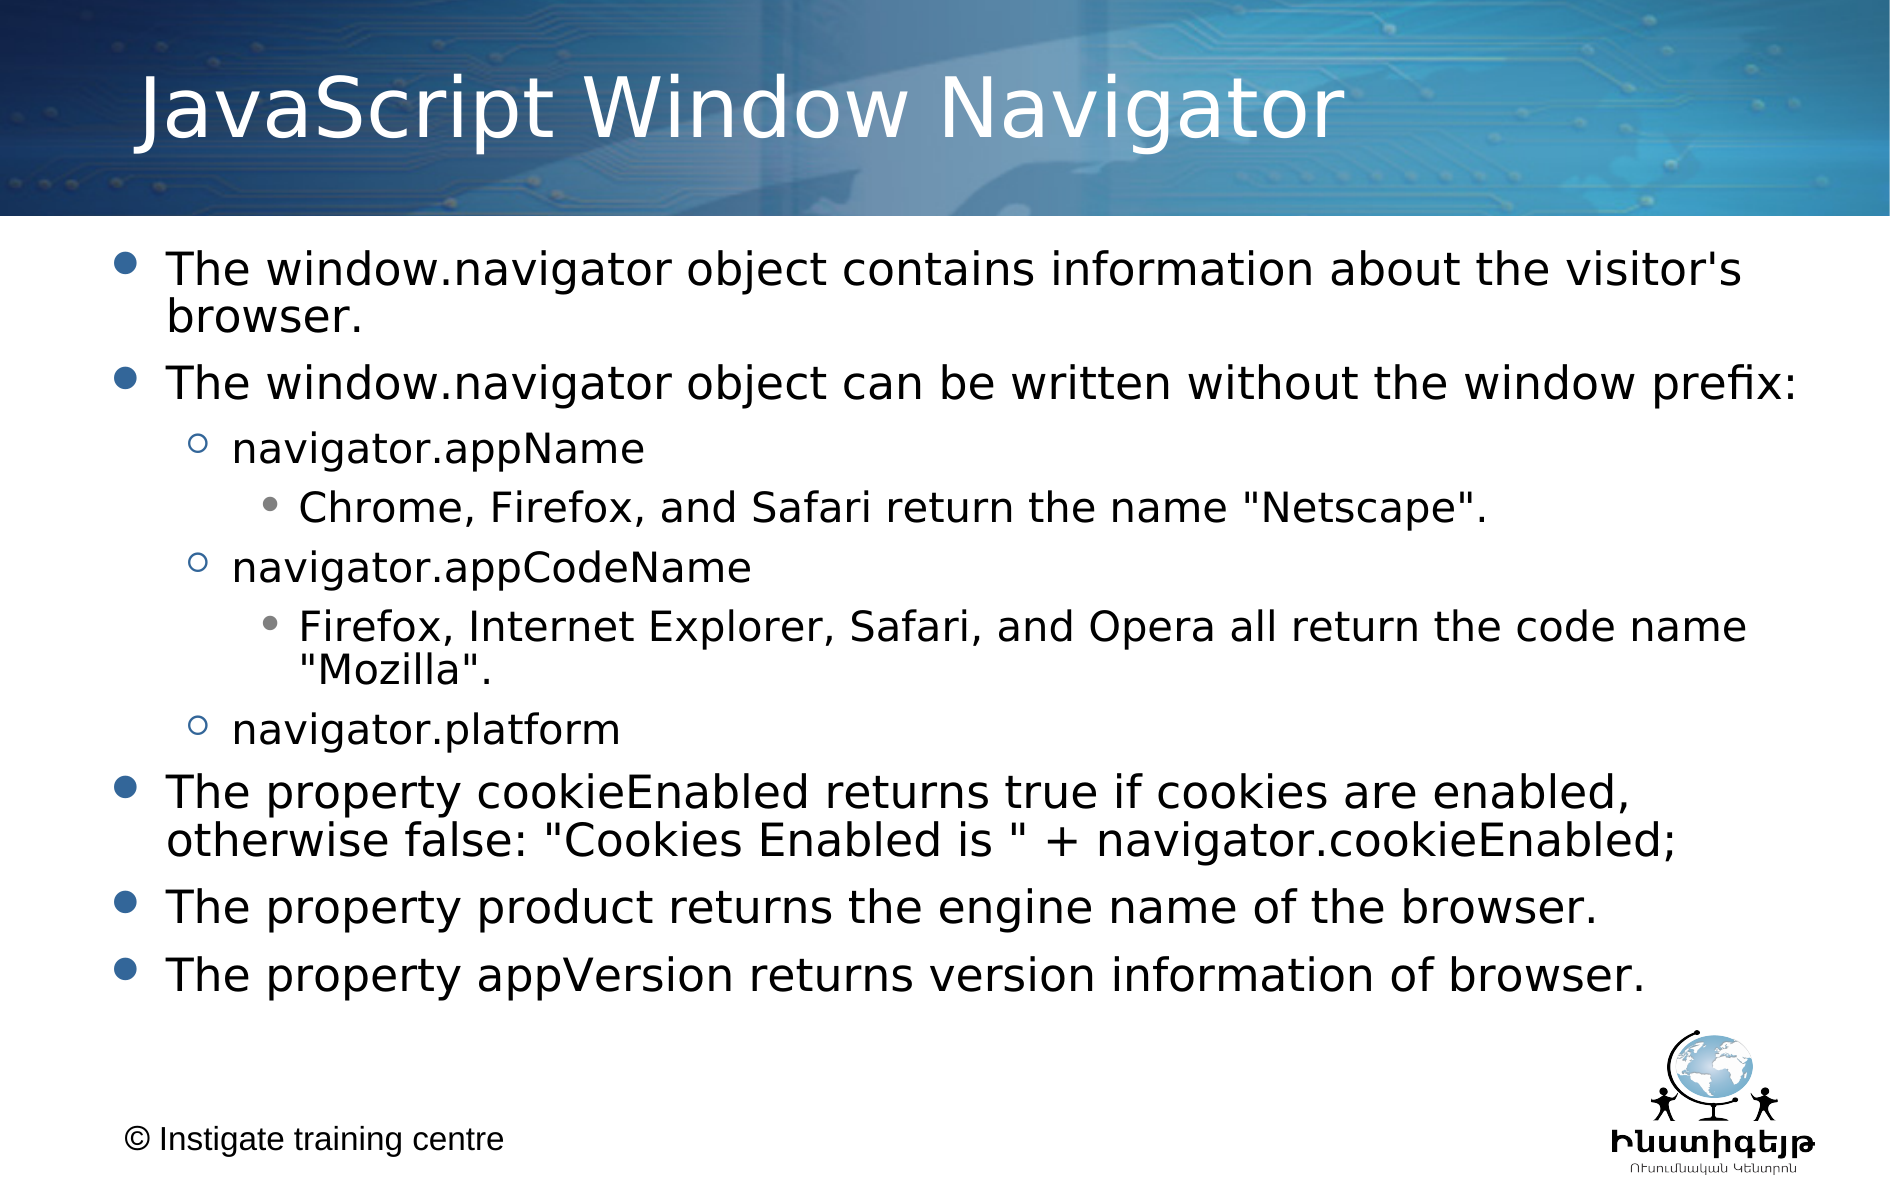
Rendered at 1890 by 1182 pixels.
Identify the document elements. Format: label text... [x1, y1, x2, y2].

picture [0, 0, 1890, 216]
picture [1612, 1030, 1815, 1175]
list The window.navigator object contains information about the visitor's browser. The window.navigator object can be written without the window prefix: navigator.appName Chrome, Firefox, and Safari return the name "Netscape". navigator.appCodeName Firefox, Internet Explorer, Safari, and Opera all return the code name "Mozilla". navigator.platform The property cookieEnabled returns true if cookies are enabled, otherwise false: "Cookies Enabled is " + navigator.cookieEnabled; The property product returns the engine name of the browser. The property appVersion returns version information of browser. [110, 247, 1801, 274]
